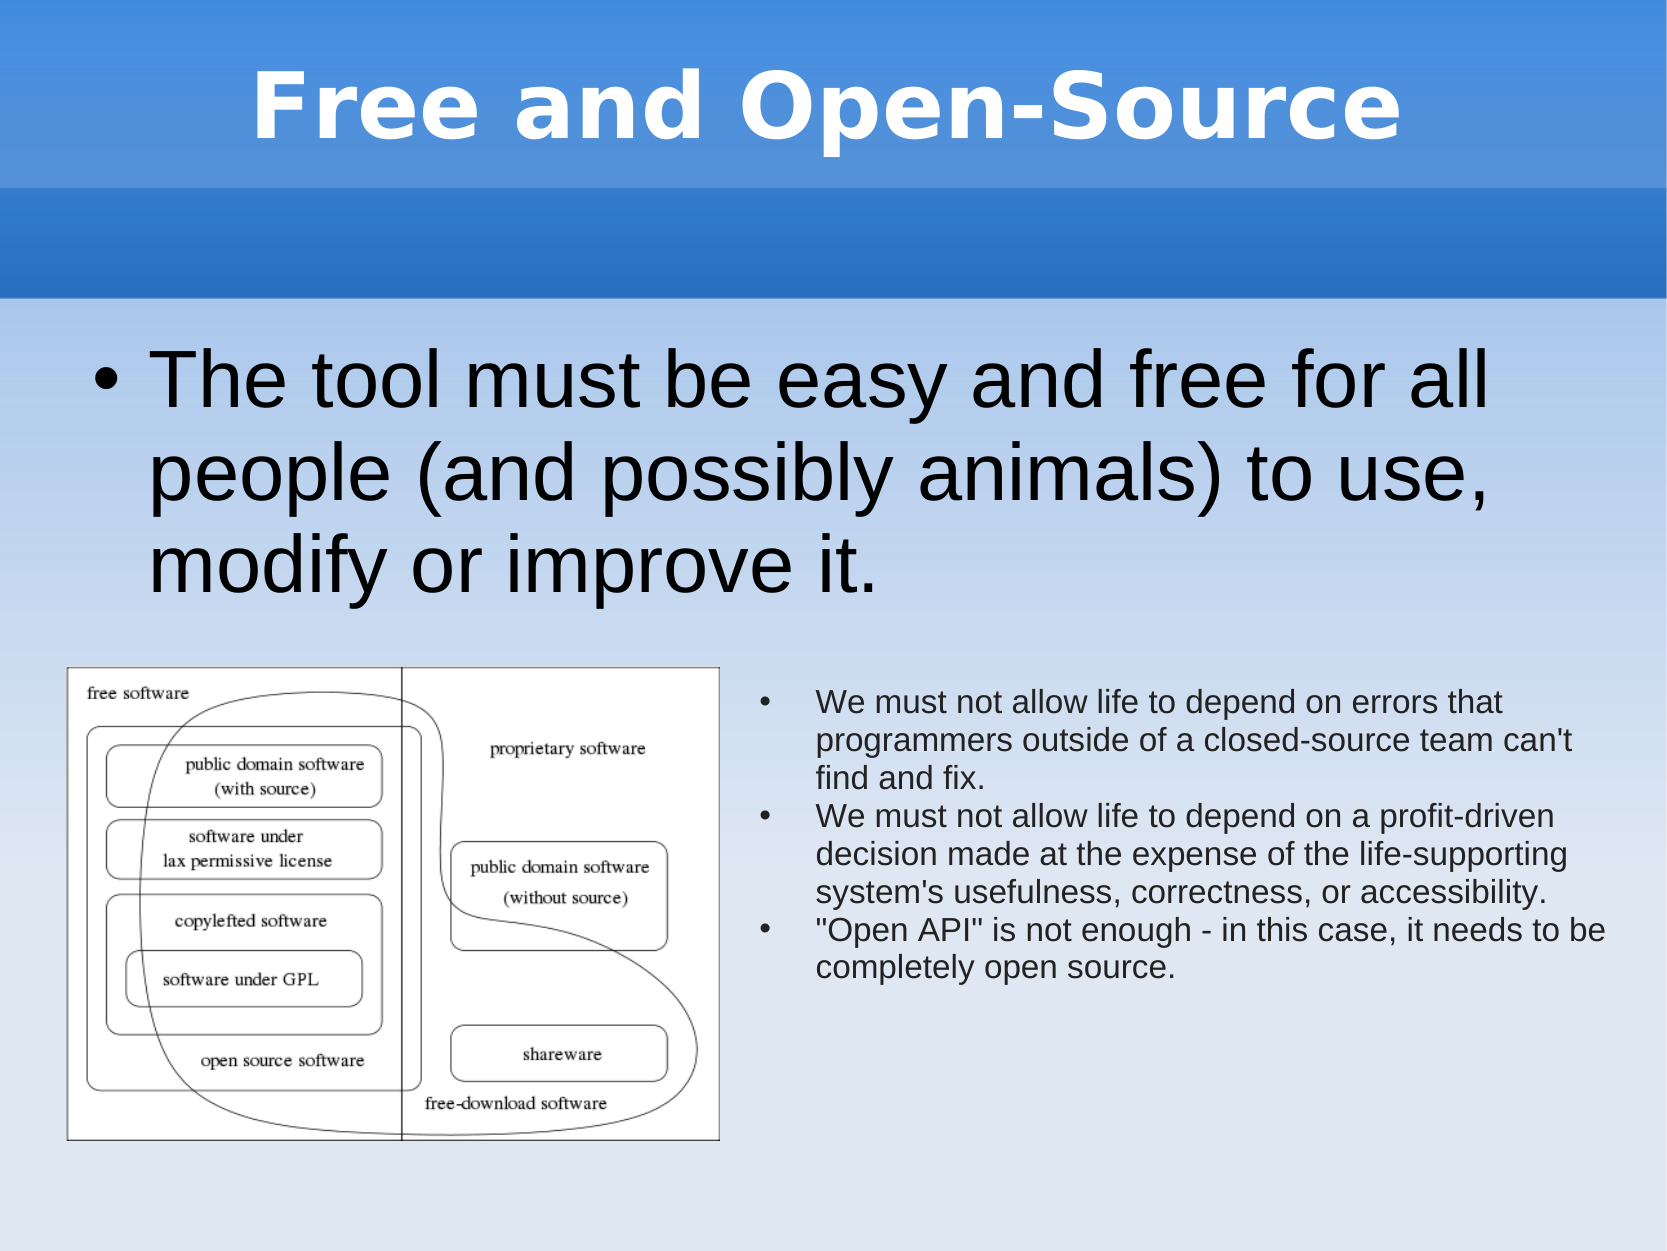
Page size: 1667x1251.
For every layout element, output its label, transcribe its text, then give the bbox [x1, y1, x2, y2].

title Free and Open-Source [67, 6, 1587, 209]
subtitle The tool must be easy and free for all people (and possibly animals) to use, modify or improve it. [73, 333, 1593, 1251]
text_box We must not allow life to depend on errors that programmers outside of a closed-source team can't find and fix. We must not allow life to depend on a profit-driven decision made at the expense of the life-supporting system's usefulness, correctness, or accessibility. "Open API" is not enough - in this case, it needs to be completely open source. [740, 683, 1631, 987]
picture [0, 0, 1667, 1251]
